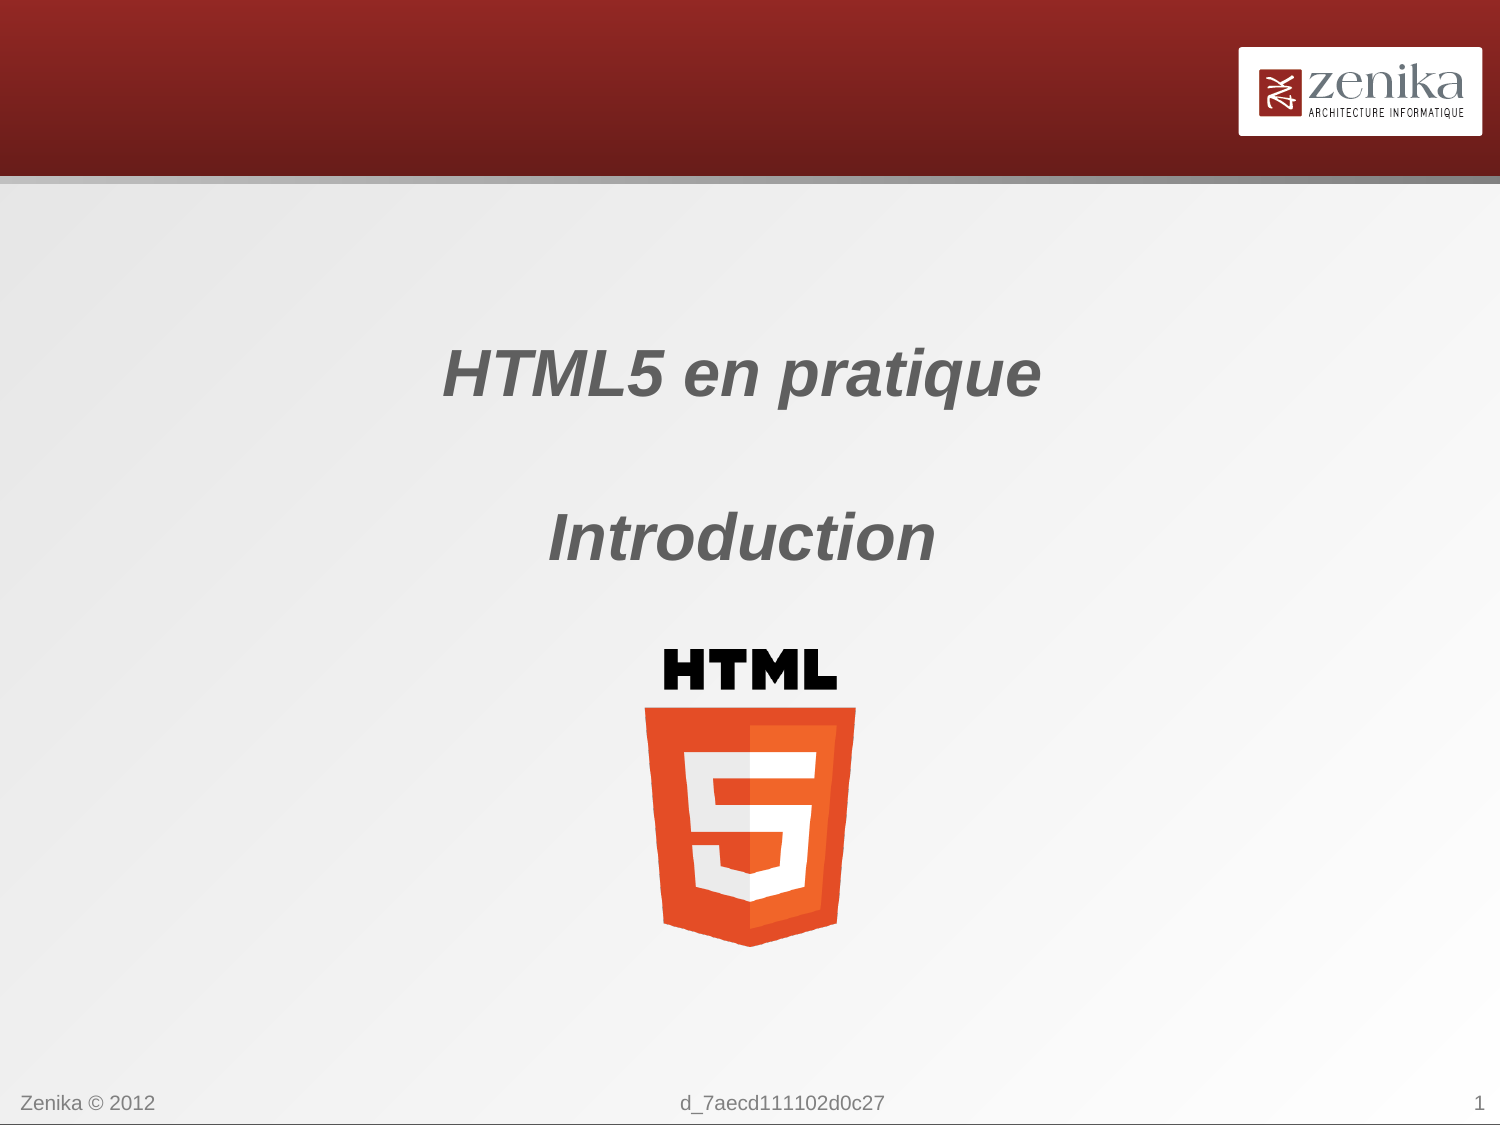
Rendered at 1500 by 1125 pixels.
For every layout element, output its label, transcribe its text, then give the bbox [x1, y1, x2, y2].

text_box HTML5 en pratique Introduction [50, 249, 1435, 1079]
picture [1257, 58, 1464, 125]
picture [601, 649, 899, 947]
